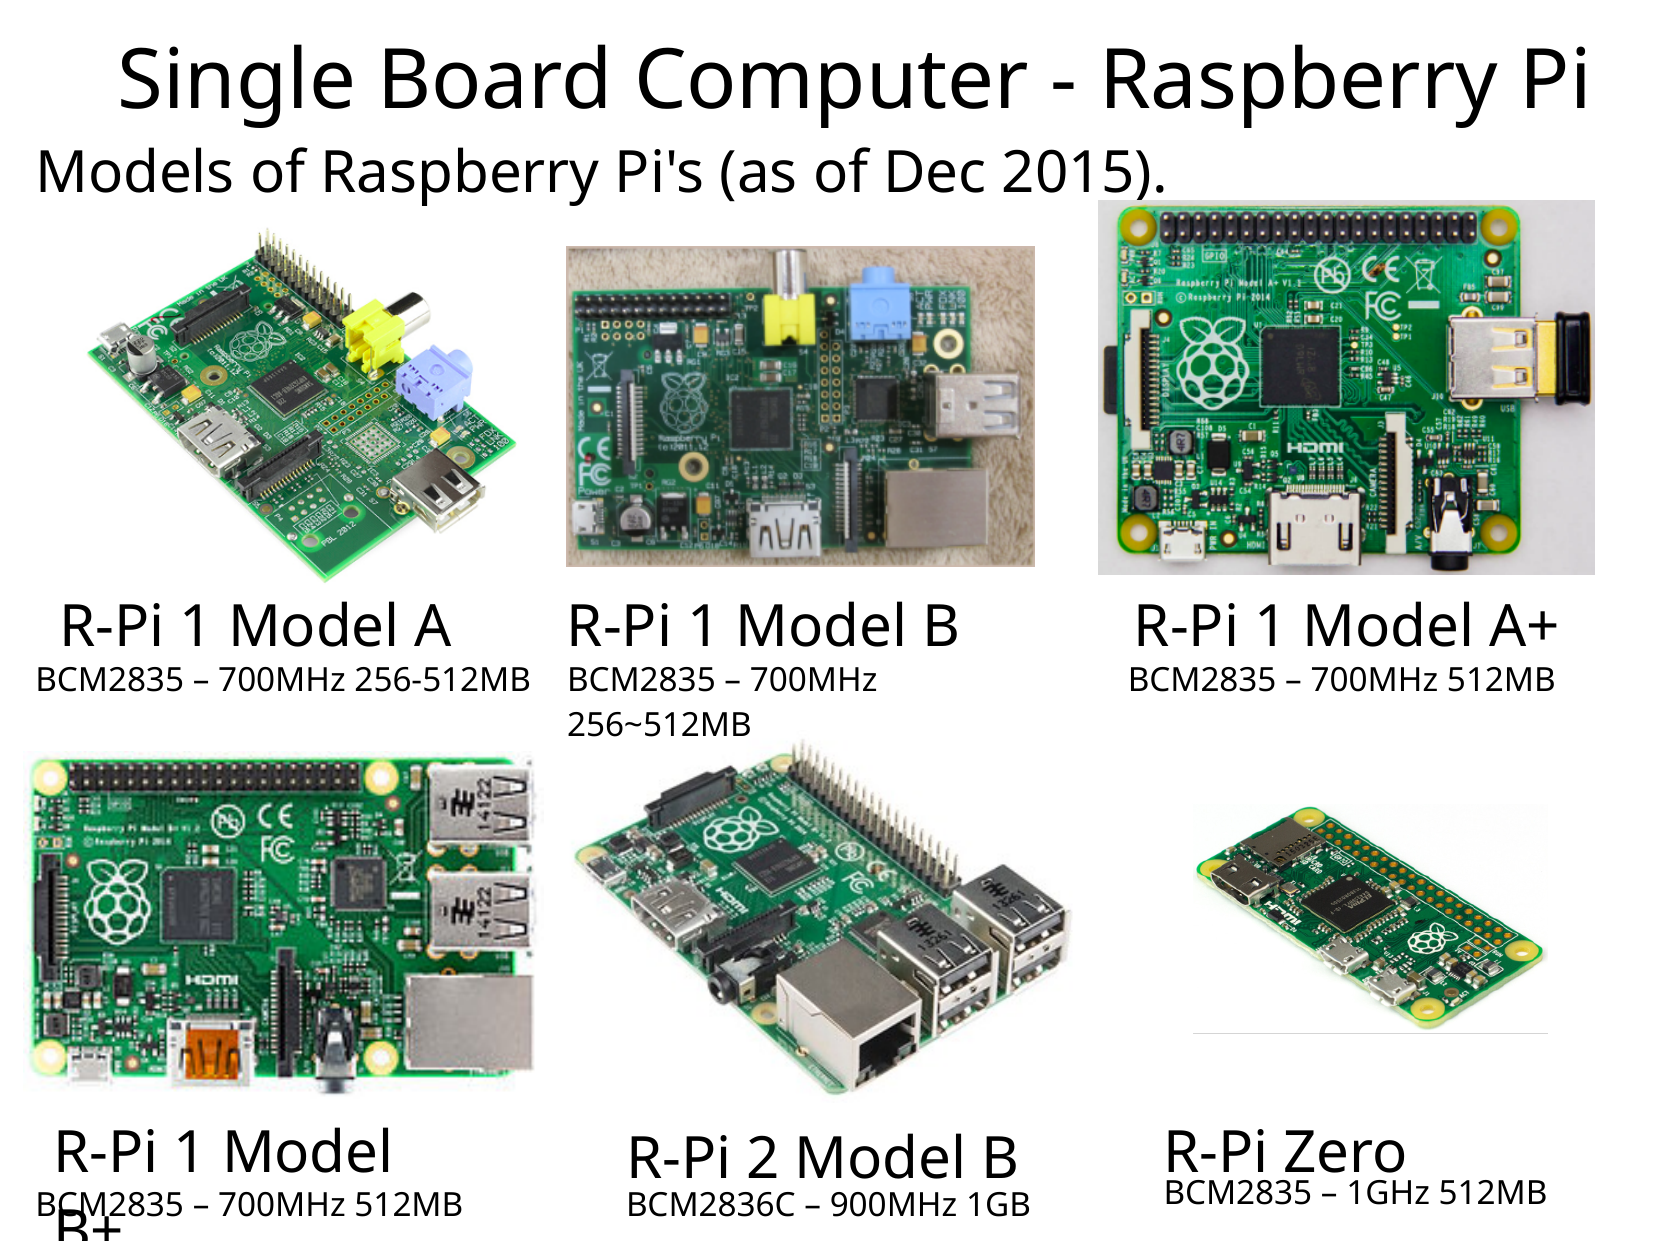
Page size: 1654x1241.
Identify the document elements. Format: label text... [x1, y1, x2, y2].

picture [564, 730, 1079, 1103]
picture [23, 751, 544, 1099]
picture [1098, 200, 1595, 575]
picture [1192, 803, 1548, 1034]
text_box BCM2835 – 700MHz 512MB [35, 1181, 532, 1217]
text_box R-Pi 1 Model A [59, 584, 520, 655]
text_box BCM2835 – 1GHz 512MB [1163, 1169, 1607, 1205]
text_box R-Pi 1 Model B [566, 584, 1087, 674]
picture [566, 246, 1035, 567]
text_box R-Pi 1 Model B+ [53, 1110, 479, 1181]
text_box R-Pi Zero [1163, 1110, 1589, 1169]
text_box BCM2835 – 700MHz 256-512MB [35, 655, 538, 691]
subtitle Models of Raspberry Pi's (as of Dec 2015). [35, 129, 1607, 213]
text_box BCM2835 – 700MHz 512MB [1128, 655, 1625, 691]
text_box R-Pi 1 Model A+ [1133, 584, 1583, 650]
text_box R-Pi 2 Model B [625, 1116, 1052, 1188]
picture [82, 221, 519, 585]
title Single Board Computer - Raspberry Pi [35, 0, 1654, 169]
text_box BCM2836C – 900MHz 1GB [626, 1181, 1123, 1217]
text_box BCM2835 – 700MHz 256~512MB [566, 655, 1063, 691]
